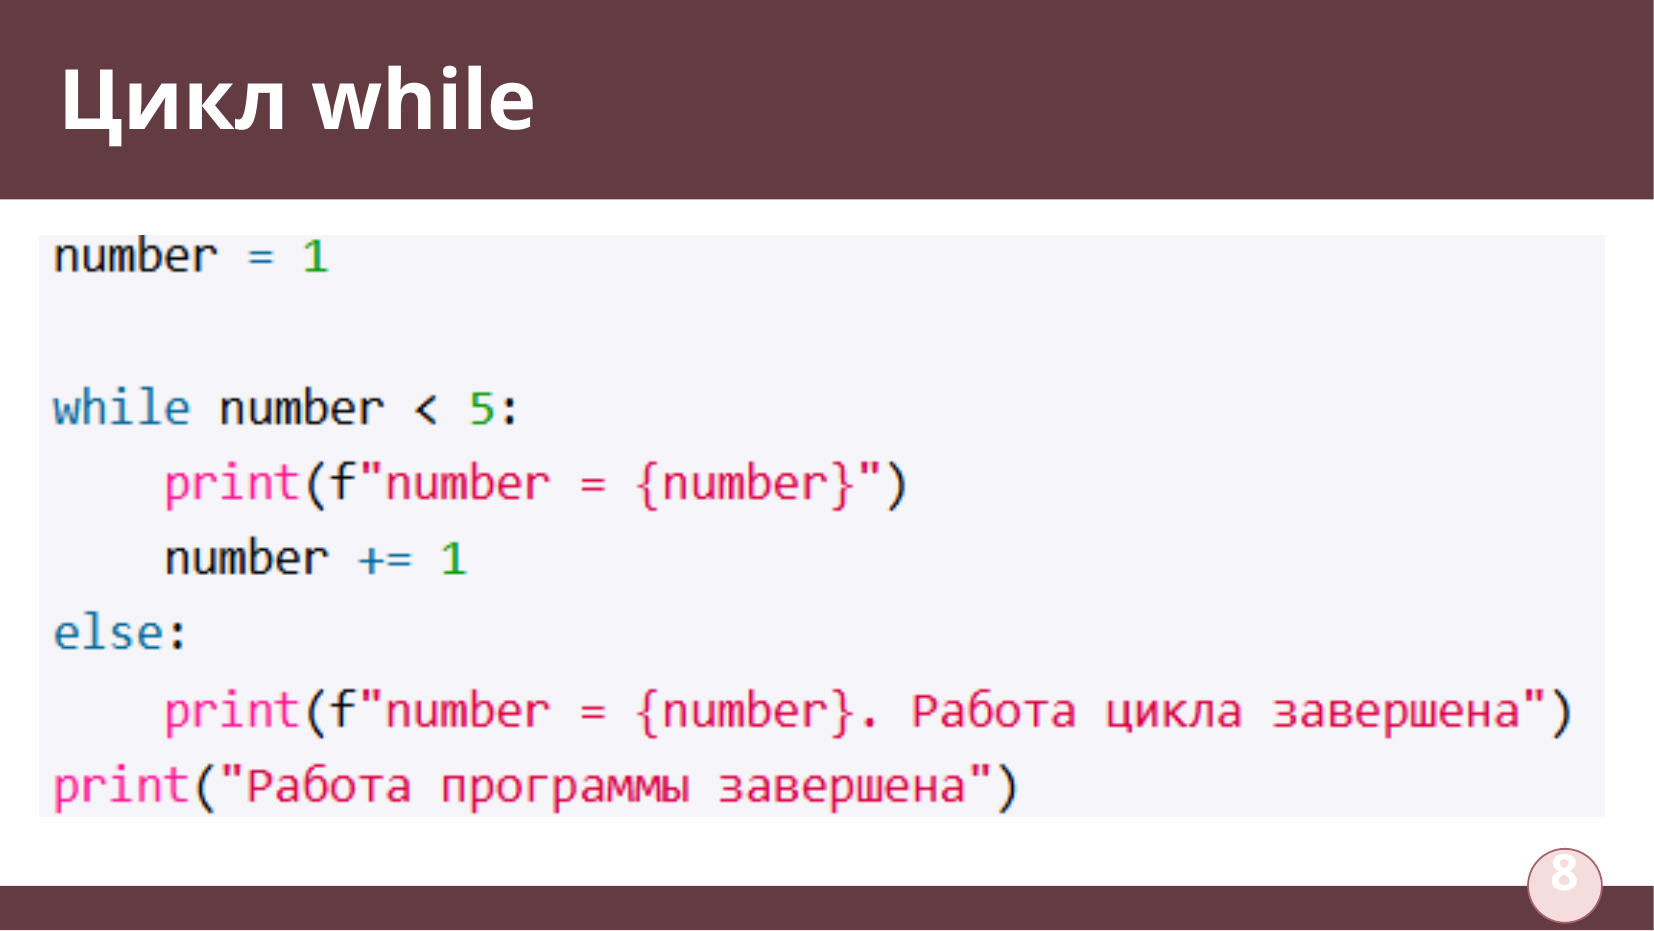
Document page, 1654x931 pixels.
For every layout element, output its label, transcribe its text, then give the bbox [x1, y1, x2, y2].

picture [39, 235, 1605, 817]
title Цикл while [59, 37, 1595, 155]
